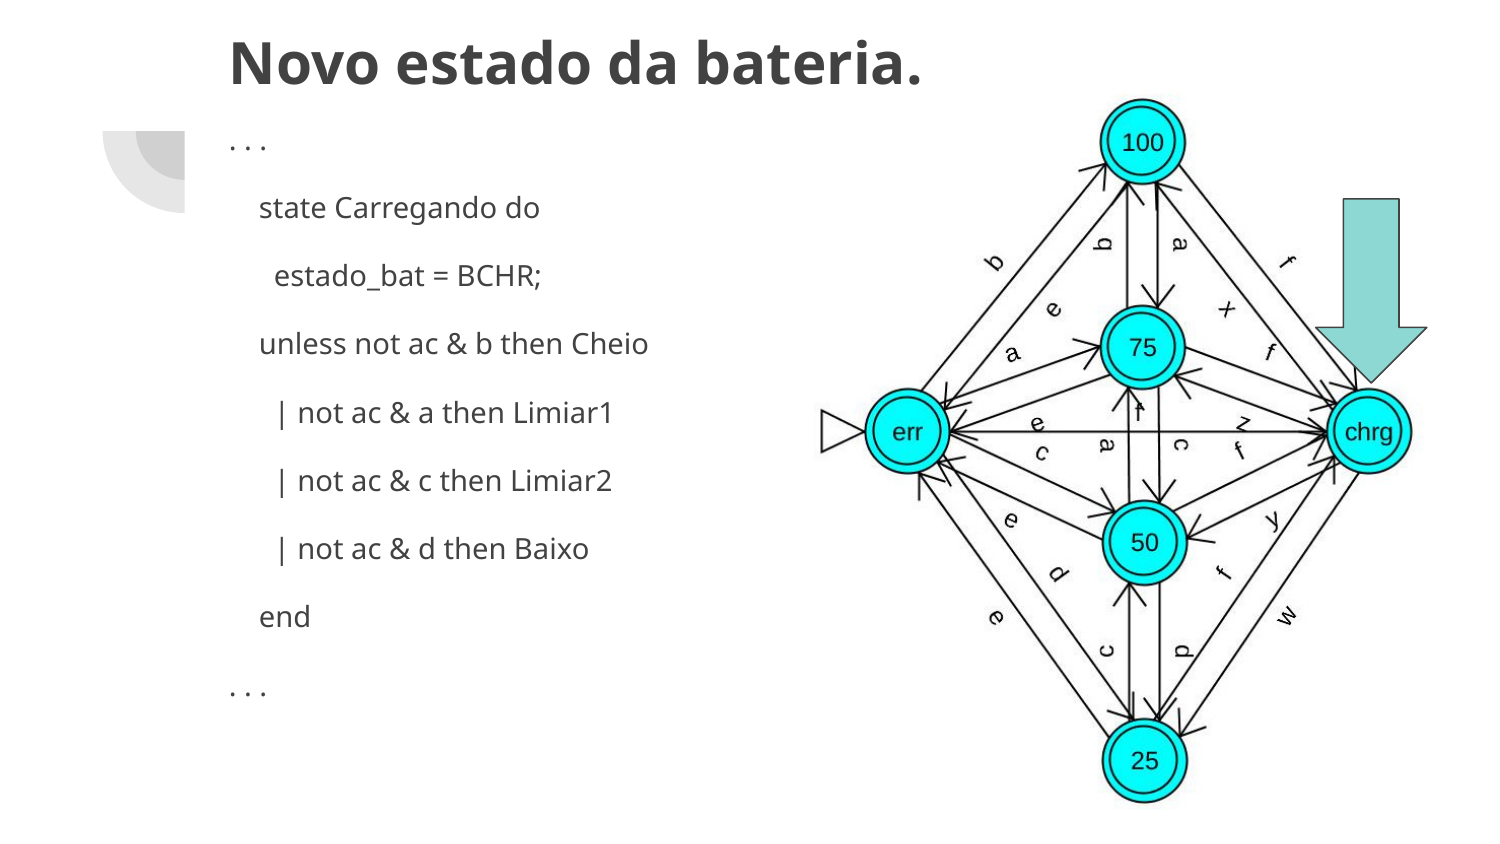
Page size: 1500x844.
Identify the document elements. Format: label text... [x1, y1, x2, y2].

text_box [1315, 198, 1427, 384]
title Novo estado da bateria. [213, 11, 1368, 105]
list . . . state Carregando do estado_bat = BCHR; unless not ac & b then Cheio | not ac & a then Limiar1 | not ac & c then Limiar2 | not ac & d then Baixo end . . . [213, 105, 805, 816]
picture [805, 87, 1427, 816]
